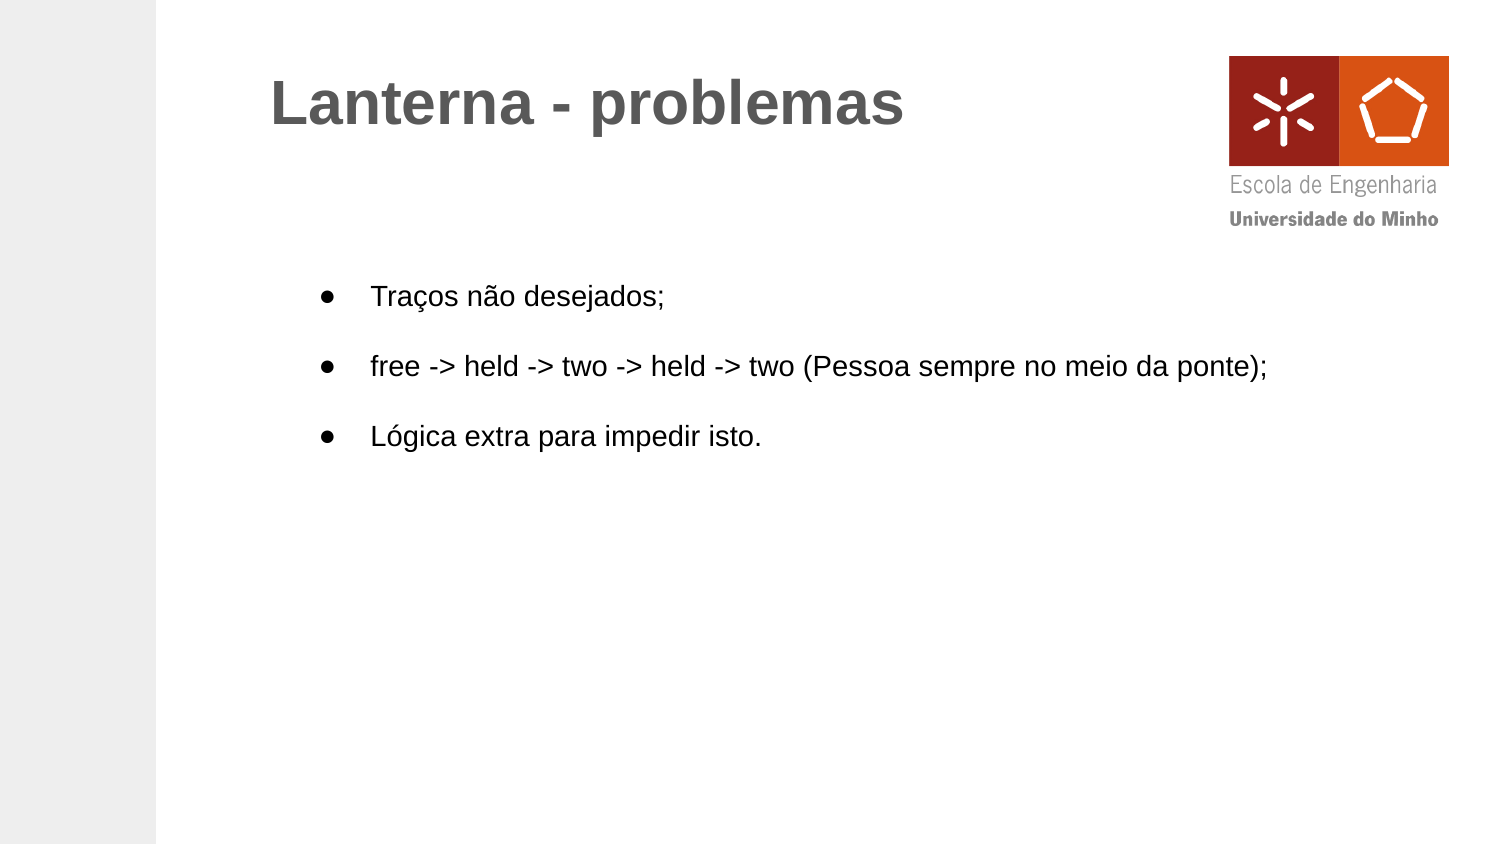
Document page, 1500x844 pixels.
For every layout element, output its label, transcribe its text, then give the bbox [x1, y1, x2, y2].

text_box Lanterna - problemas [255, 46, 1500, 236]
text_box [0, 0, 156, 844]
text_box Traços não desejados; free -> held -> two -> held -> two (Pessoa sempre no meio da ponte); Lógica extra para impedir isto. [280, 262, 1382, 757]
picture [1229, 56, 1449, 227]
